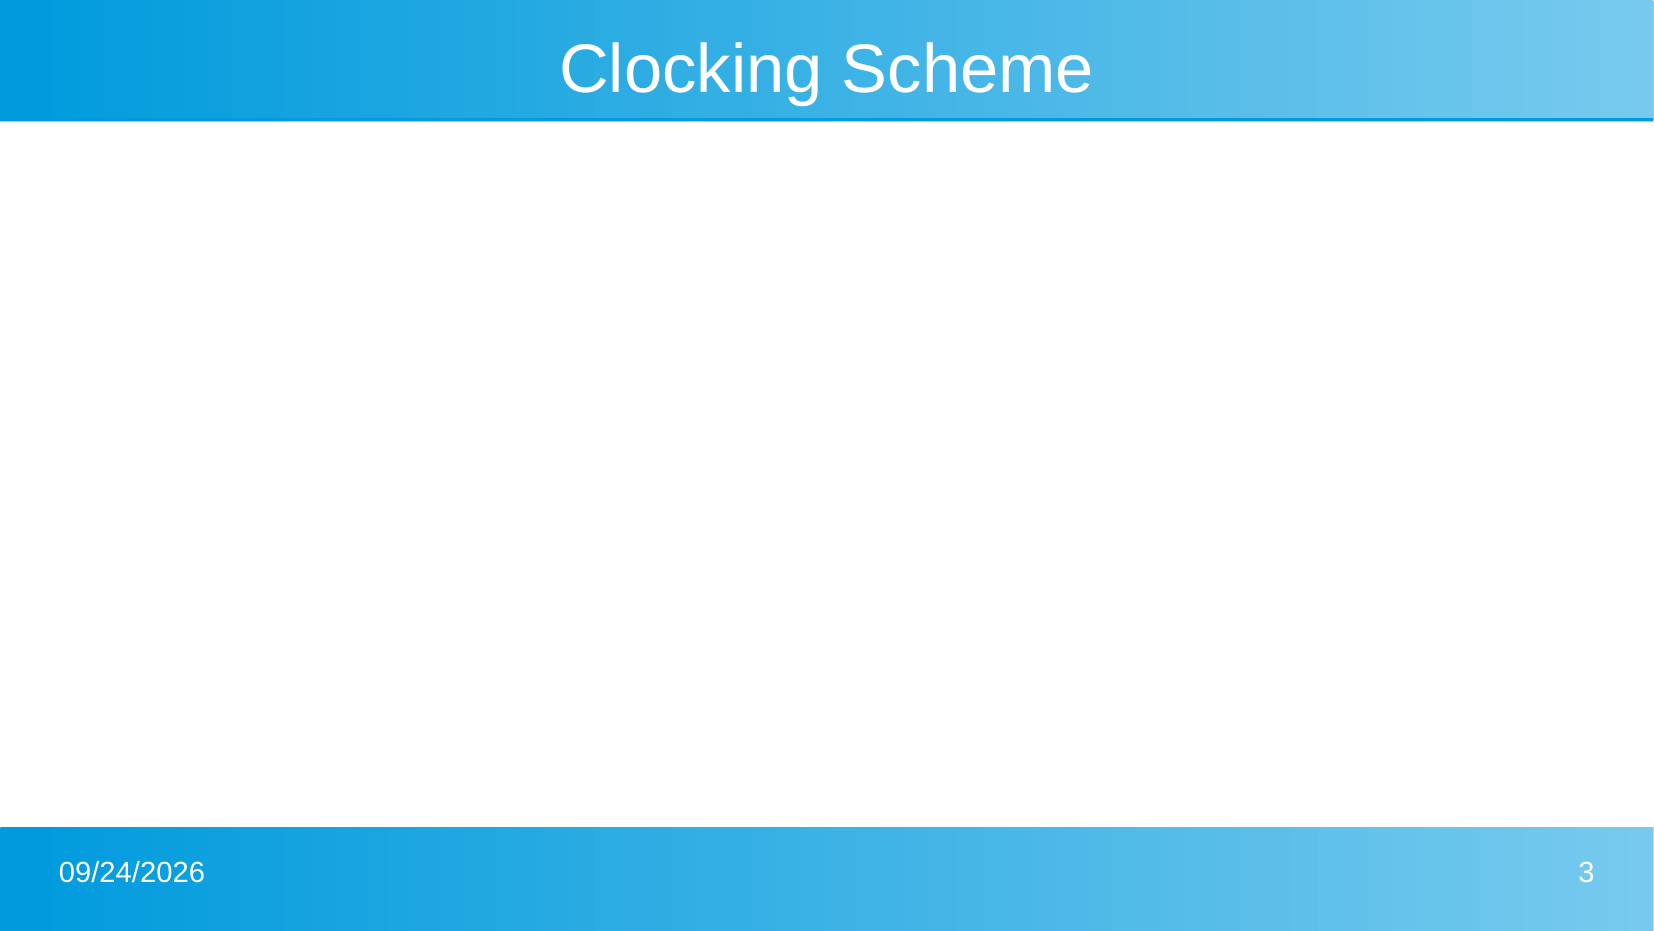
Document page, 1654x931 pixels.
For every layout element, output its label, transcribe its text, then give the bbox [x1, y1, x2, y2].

title Clocking Scheme [59, 29, 1595, 108]
